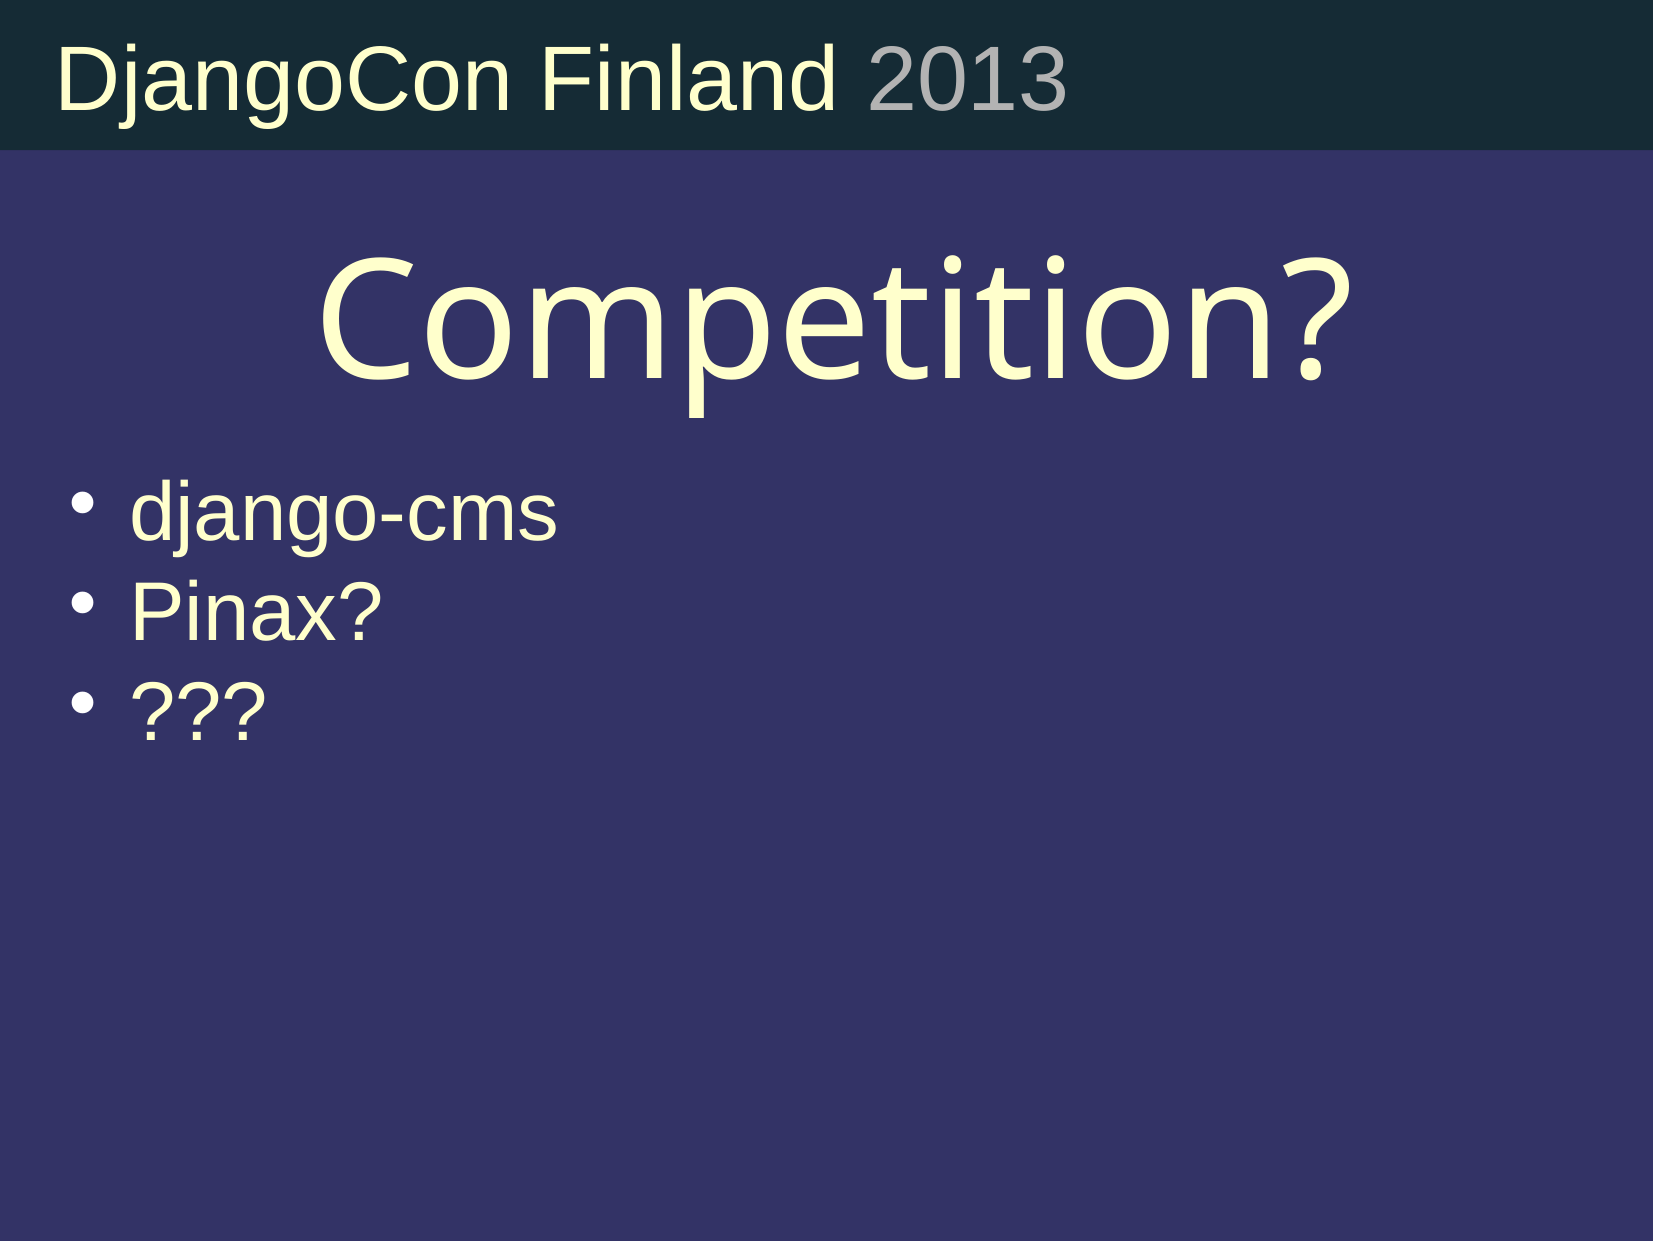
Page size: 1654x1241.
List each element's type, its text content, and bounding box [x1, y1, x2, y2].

text_box [0, 0, 1653, 151]
title DjangoCon Finland 2013 [37, 0, 1088, 131]
text_box django-cms Pinax? ??? [53, 449, 1613, 1163]
subtitle Competition? [26, 215, 1651, 413]
